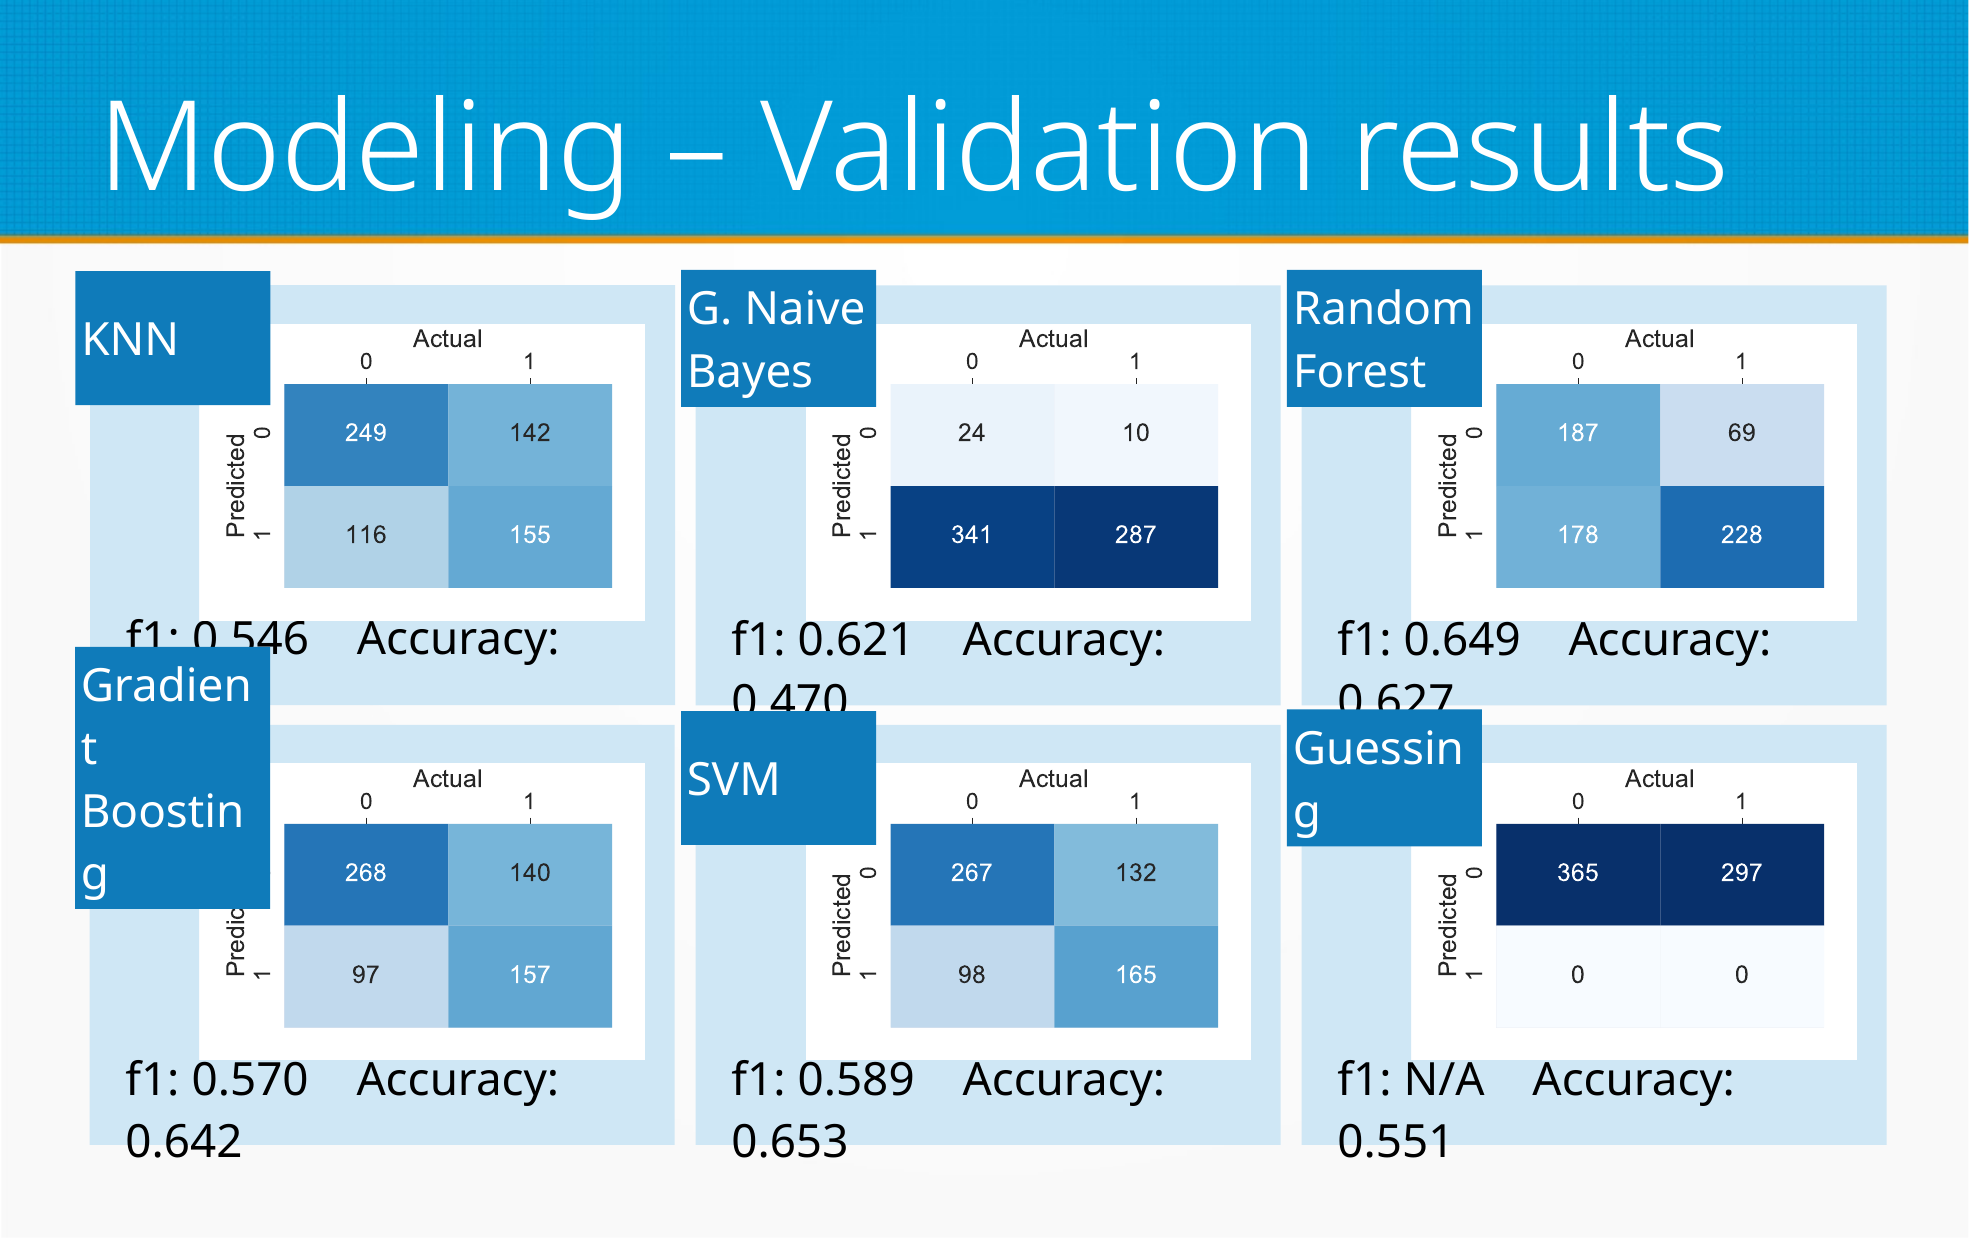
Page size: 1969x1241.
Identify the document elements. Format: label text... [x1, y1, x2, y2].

text_box Gradient Boosting [75, 711, 271, 845]
text_box f1: 0.589 Accuracy: 0.653 [725, 1073, 1251, 1144]
text_box [277, 621, 294, 633]
text_box [804, 625, 817, 634]
text_box [90, 406, 201, 646]
text_box [271, 285, 676, 706]
text_box [869, 1065, 881, 1073]
text_box [198, 1065, 210, 1073]
text_box f1: 0.621 Accuracy: 0.470 [725, 634, 1251, 704]
text_box f1: N/A Accuracy: 0.551 [1331, 1073, 1857, 1144]
text_box KNN [75, 271, 271, 406]
text_box [1301, 724, 1887, 1145]
text_box [238, 621, 272, 633]
text_box Guessing [1286, 711, 1482, 845]
text_box [209, 621, 235, 633]
text_box [695, 285, 1281, 706]
text_box SVM [681, 711, 877, 845]
text_box [199, 624, 212, 633]
text_box [89, 724, 675, 1145]
text_box f1: 0.649 Accuracy: 0.627 [1331, 634, 1857, 704]
text_box G. Naive Bayes [681, 271, 877, 406]
text_box f1: 0.570 Accuracy: 0.642 [119, 1073, 645, 1144]
text_box Random Forest [1286, 271, 1482, 406]
text_box [804, 1065, 816, 1073]
text_box [1410, 625, 1423, 634]
text_box [289, 1065, 301, 1073]
text_box [1500, 625, 1514, 634]
text_box f1: 0.546 Accuracy: 0.610 [120, 633, 646, 704]
text_box [1301, 285, 1887, 706]
text_box [289, 621, 369, 633]
picture [0, 233, 1969, 1241]
title Modeling – Validation results [98, 19, 1870, 227]
text_box [695, 724, 1281, 1145]
text_box [894, 1065, 908, 1073]
